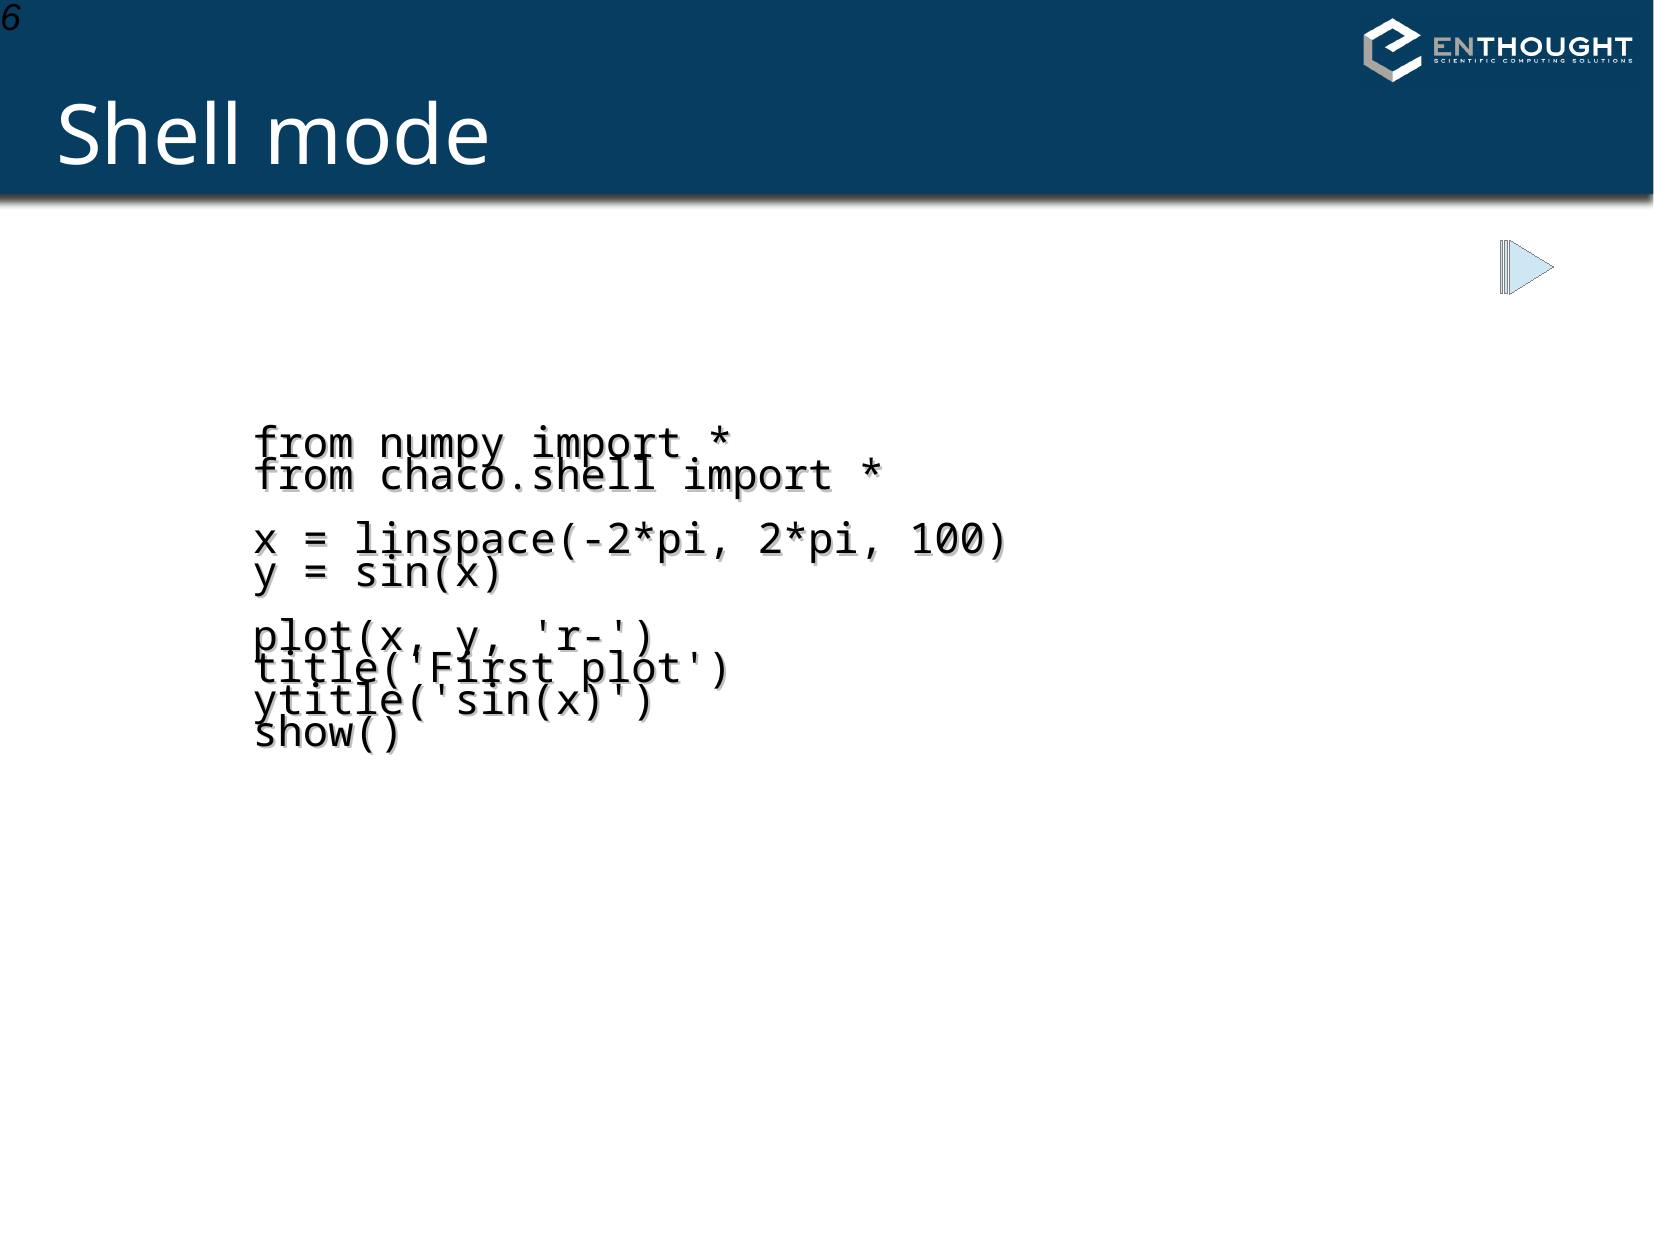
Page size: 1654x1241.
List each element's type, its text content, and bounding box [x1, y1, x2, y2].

text_box [1504, 240, 1508, 294]
title Shell mode [41, 27, 1447, 235]
picture [0, 0, 1654, 217]
list from numpy import * from chaco.shell import * x = linspace(-2*pi, 2*pi, 100) y = sin(x) plot(x, y, 'r-') title('First plot') ytitle('sin(x)') show() [243, 371, 1021, 781]
text_box [1509, 240, 1554, 295]
